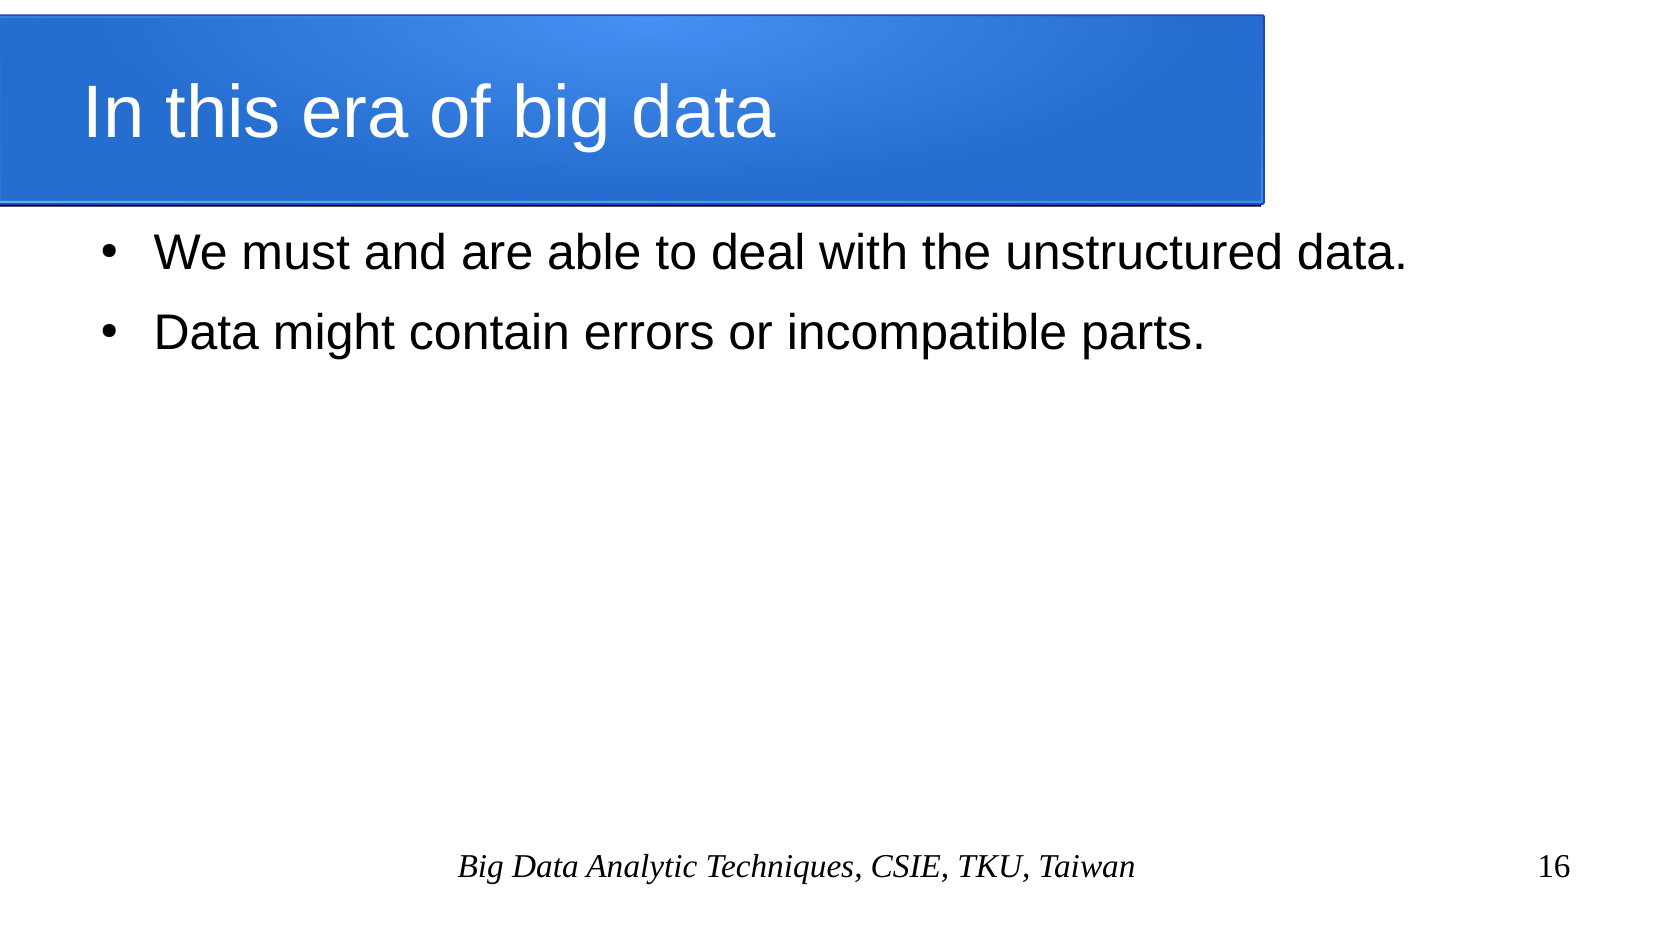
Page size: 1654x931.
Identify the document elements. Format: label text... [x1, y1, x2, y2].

title In this era of big data [82, 35, 1235, 189]
list We must and are able to deal with the unstructured data. Data might contain errors or incompatible parts. [82, 224, 1548, 764]
